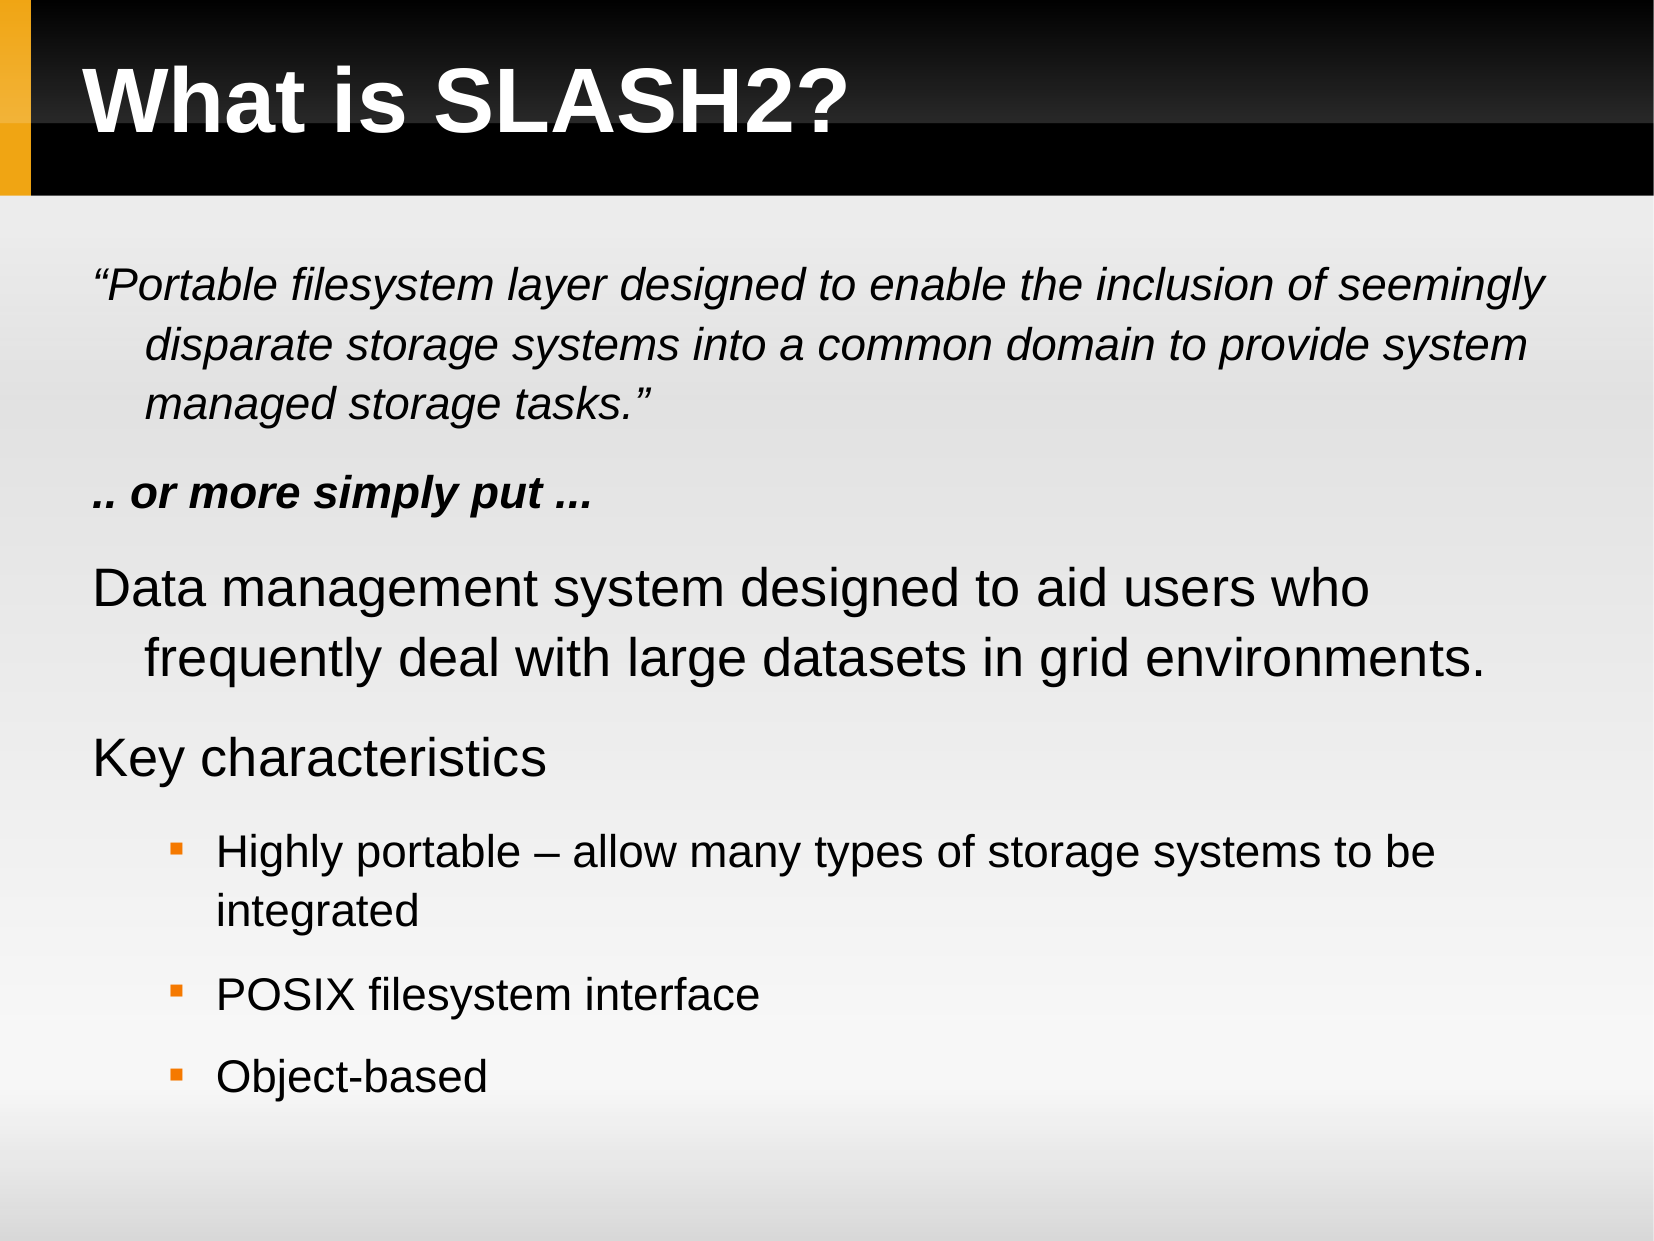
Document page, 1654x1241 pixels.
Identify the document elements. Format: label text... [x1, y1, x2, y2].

title What is SLASH2? [82, 31, 1088, 146]
picture [0, 0, 1654, 1241]
list “Portable filesystem layer designed to enable the inclusion of seemingly disparate storage systems into a common domain to provide system managed storage tasks.” .. or more simply put ... Data management system designed to aid users who frequently deal with large datasets in grid environments. Key characteristics Highly portable – allow many types of storage systems to be integrated POSIX filesystem interface Object-based [75, 146, 1576, 1241]
